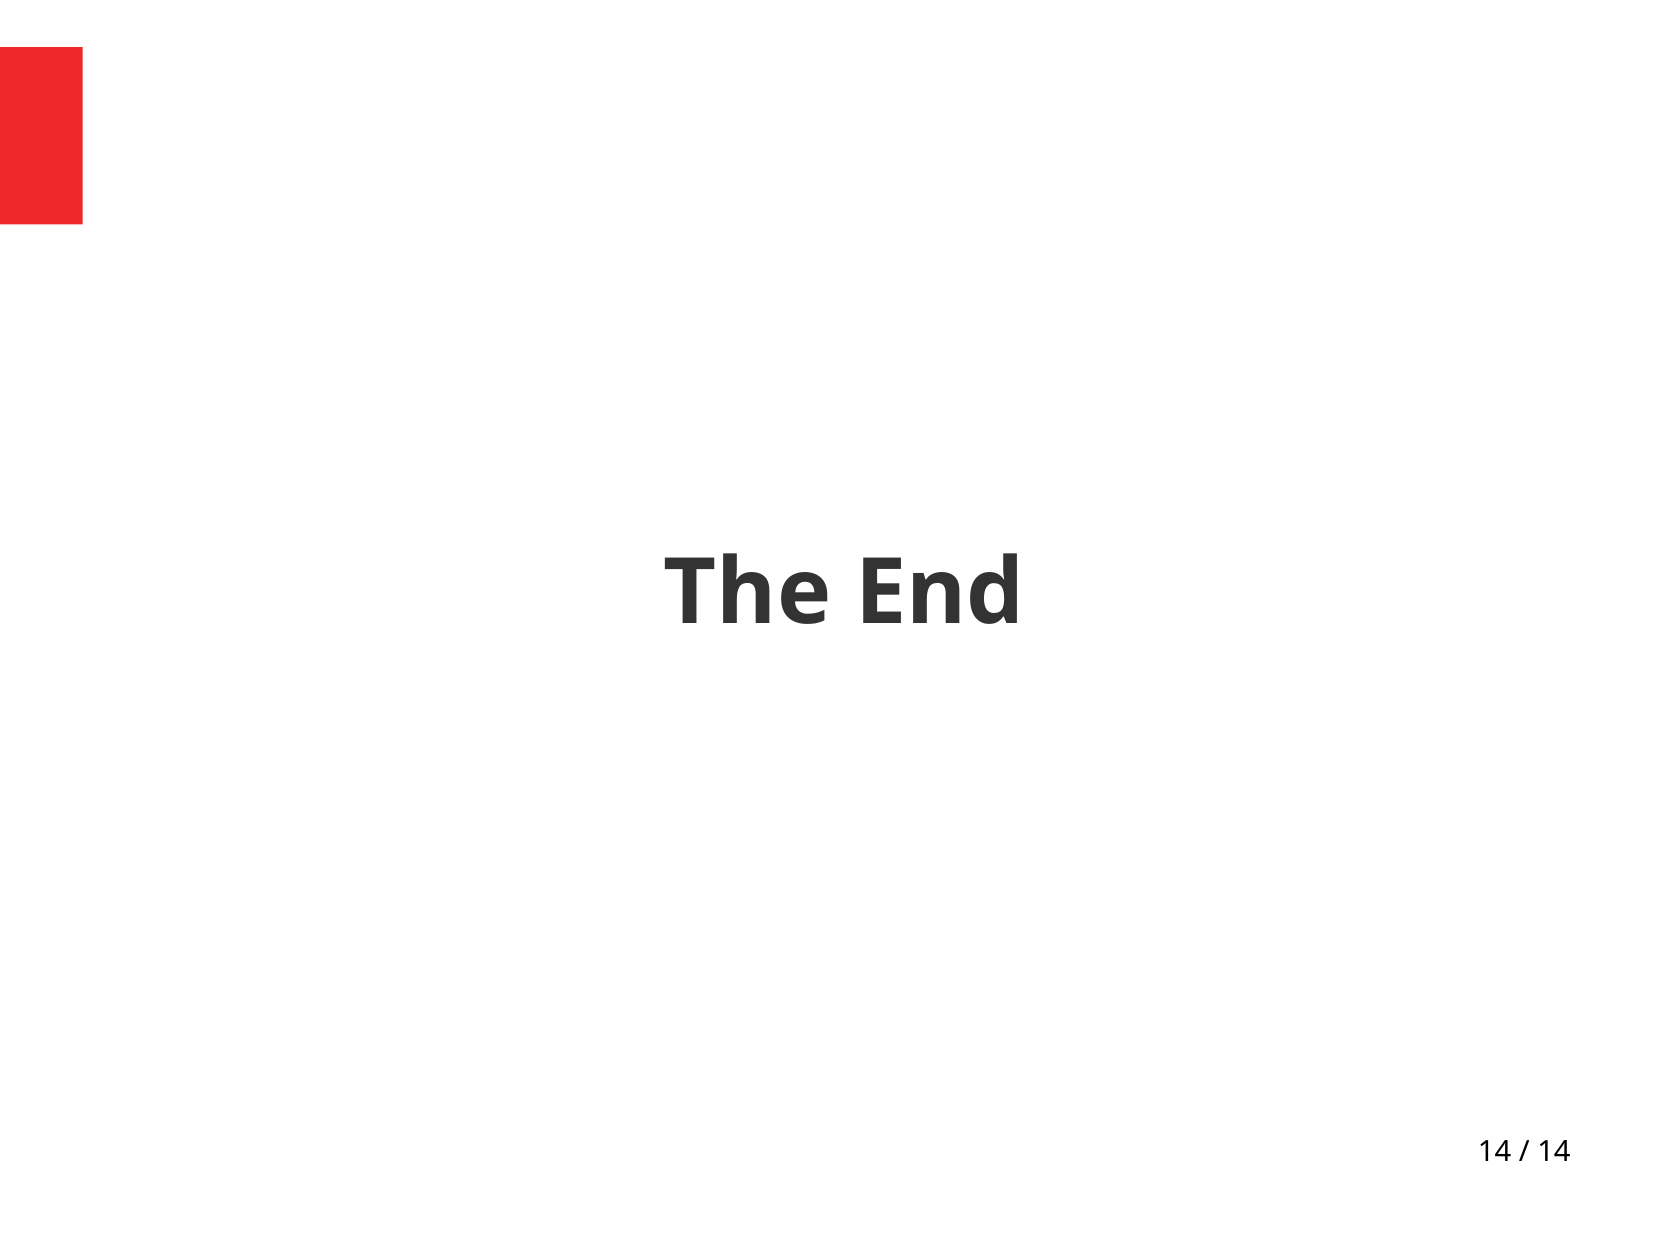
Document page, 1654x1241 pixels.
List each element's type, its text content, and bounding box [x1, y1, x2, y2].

title The End [118, 484, 1571, 692]
